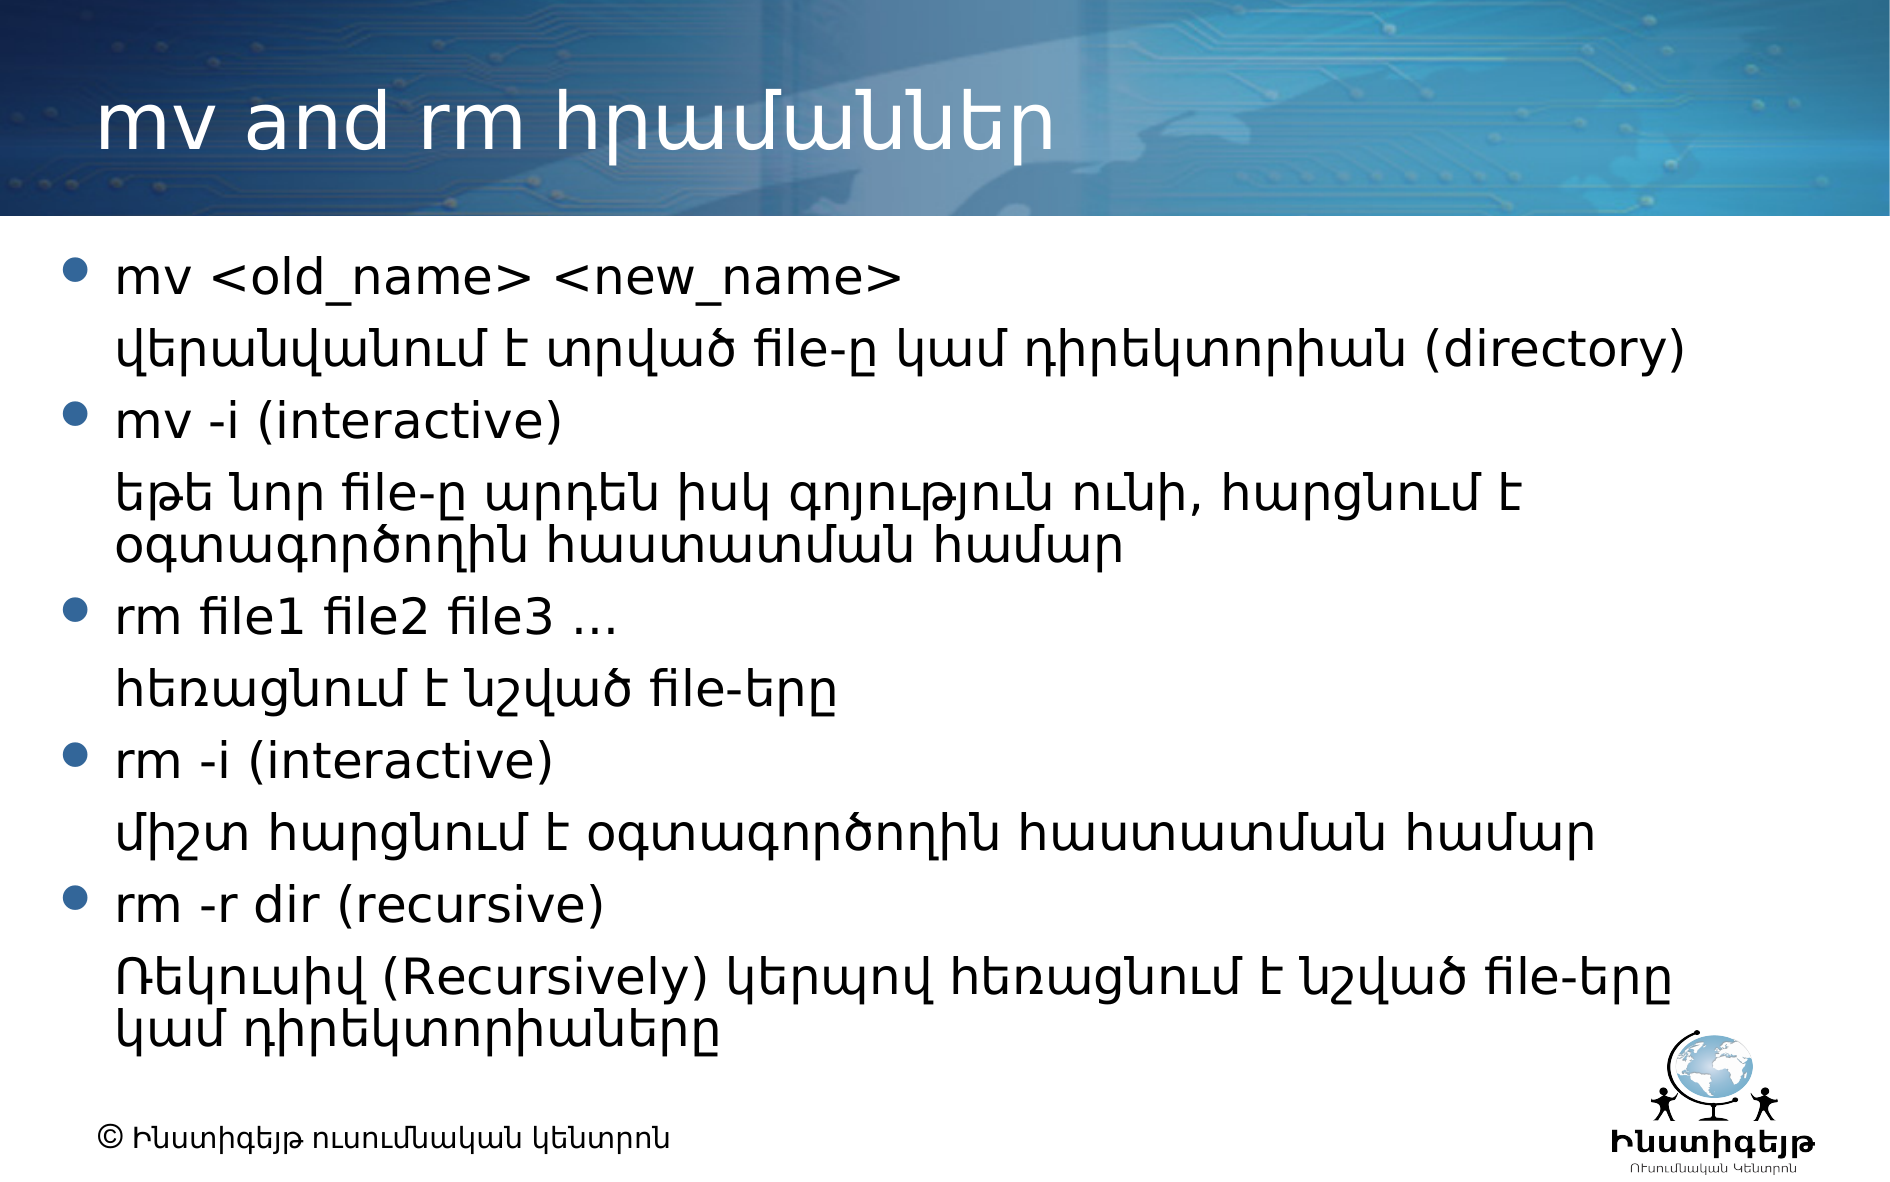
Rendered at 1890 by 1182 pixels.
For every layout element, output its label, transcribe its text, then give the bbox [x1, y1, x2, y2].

picture [1612, 1030, 1815, 1175]
list mv <old_name> <new_name> վերանվանում է տրված file-ը կամ դիրեկտորիան (directory) mv -i (interactive) եթե նոր file-ը արդեն իսկ գոյություն ունի, հարցնում է օգտագործողին հաստատման համար rm file1 file2 file3 ... հեռացնում է նշված file-երը rm -i (interactive) միշտ հարցնում է օգտագործողին հաստատման համար rm -r dir (recursive) Ռեկուսիվ (Recursively) կերպով հեռացնում է նշված file-երը կամ դիրեկտորիաները [59, 252, 1763, 282]
picture [0, 0, 1890, 216]
title mv and rm հրամաններ [94, 47, 1793, 52]
